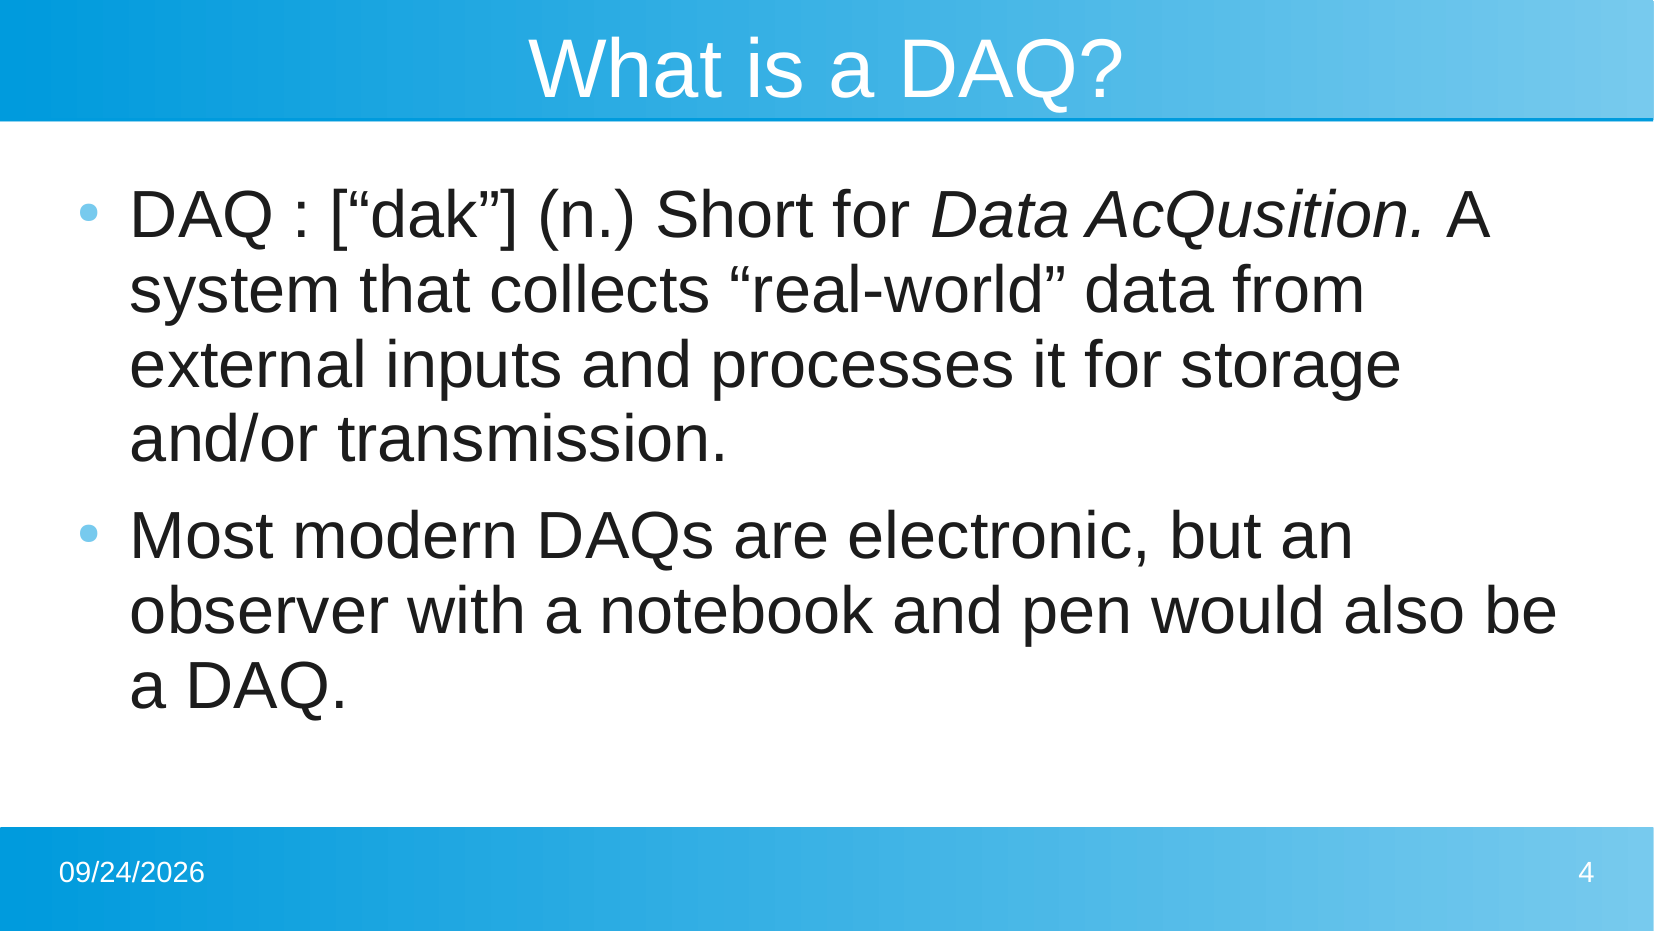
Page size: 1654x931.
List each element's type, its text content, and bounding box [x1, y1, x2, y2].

list DAQ : [“dak”] (n.) Short for Data AcQusition. A system that collects “real-world” data from external inputs and processes it for storage and/or transmission. Most modern DAQs are electronic, but an observer with a notebook and pen would also be a DAQ. [59, 177, 1595, 768]
title What is a DAQ? [59, 22, 1595, 116]
